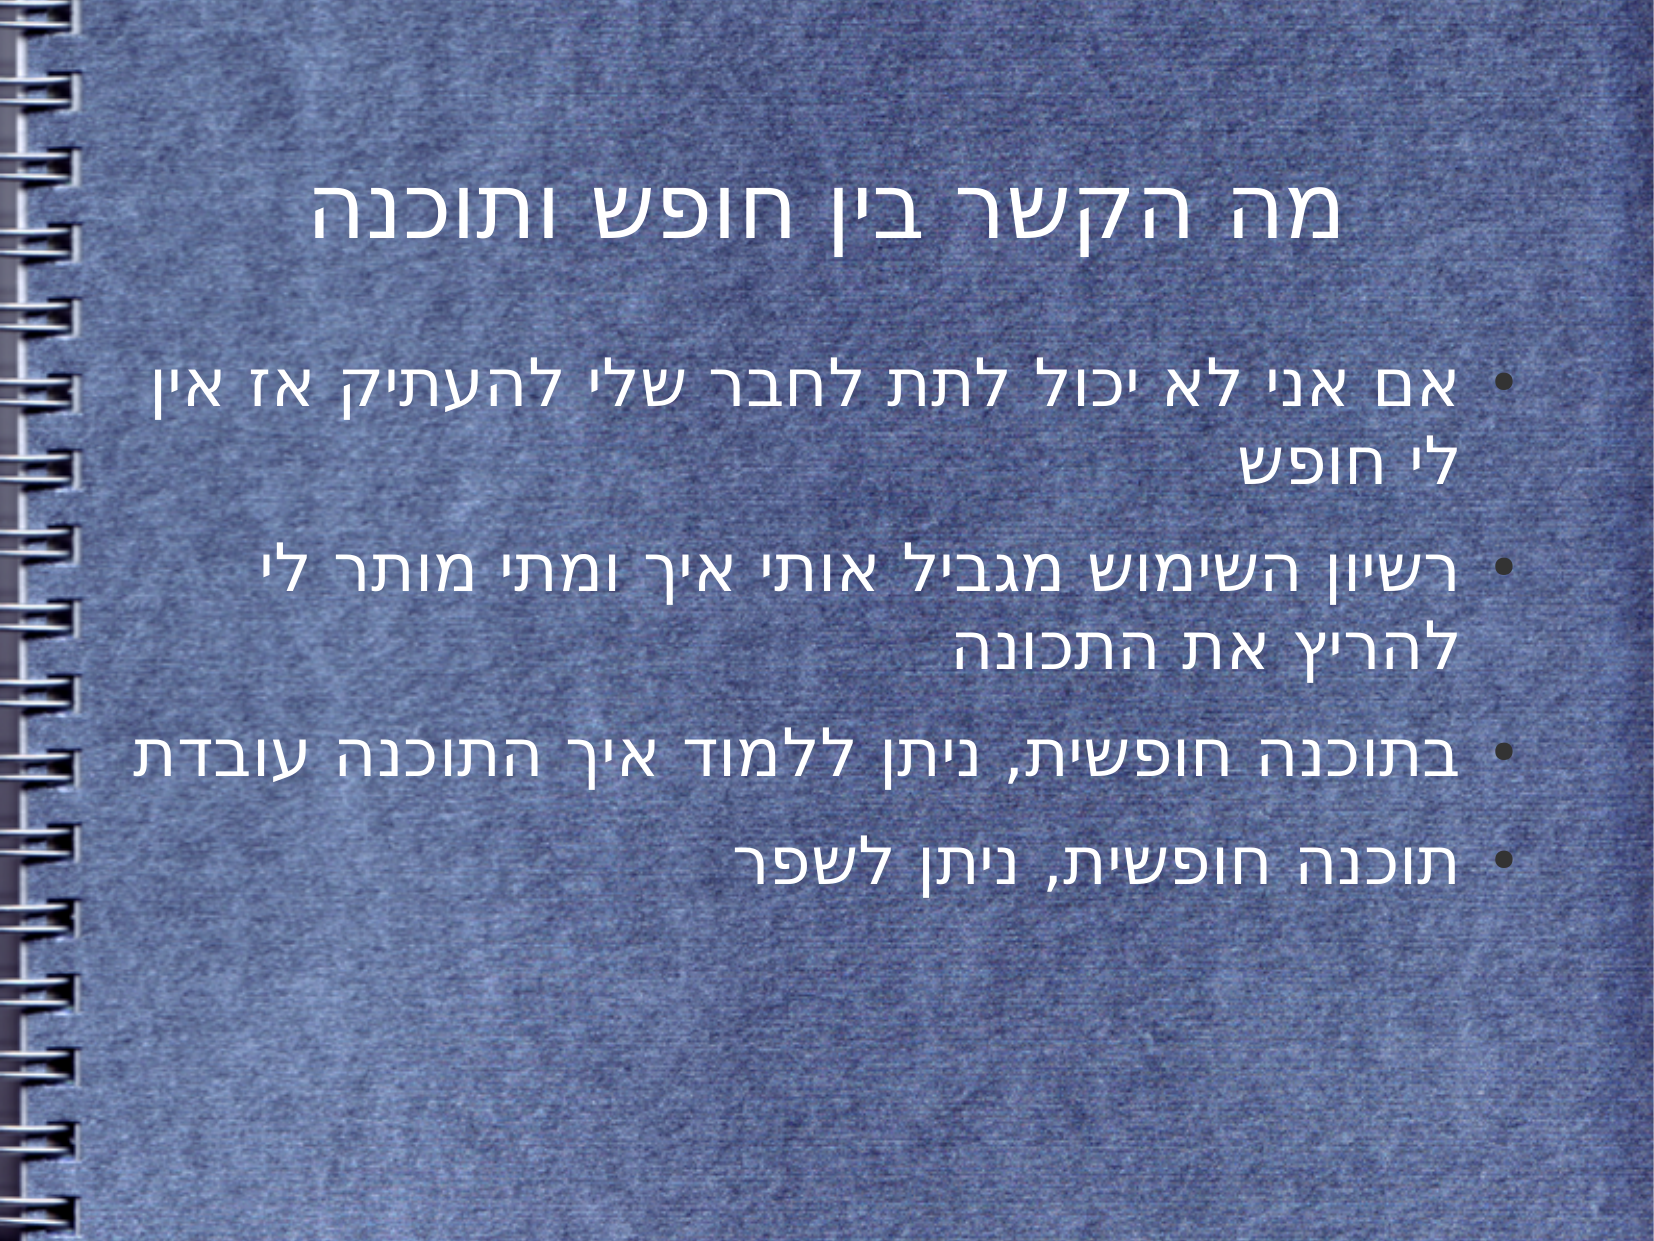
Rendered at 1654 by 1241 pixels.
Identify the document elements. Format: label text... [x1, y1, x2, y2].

picture [0, 0, 1654, 1241]
title מה הקשר בין חופש ותוכנה [121, 102, 1534, 311]
list אם אני לא יכול לתת לחבר שלי להעתיק אז אין לי חופש רשיון השימוש מגביל אותי איך ומתי מותר לי להריץ את התכונה בתוכנה חופשית, ניתן ללמוד איך התוכנה עובדת תוכנה חופשית, ניתן לשפר [121, 344, 1534, 1127]
